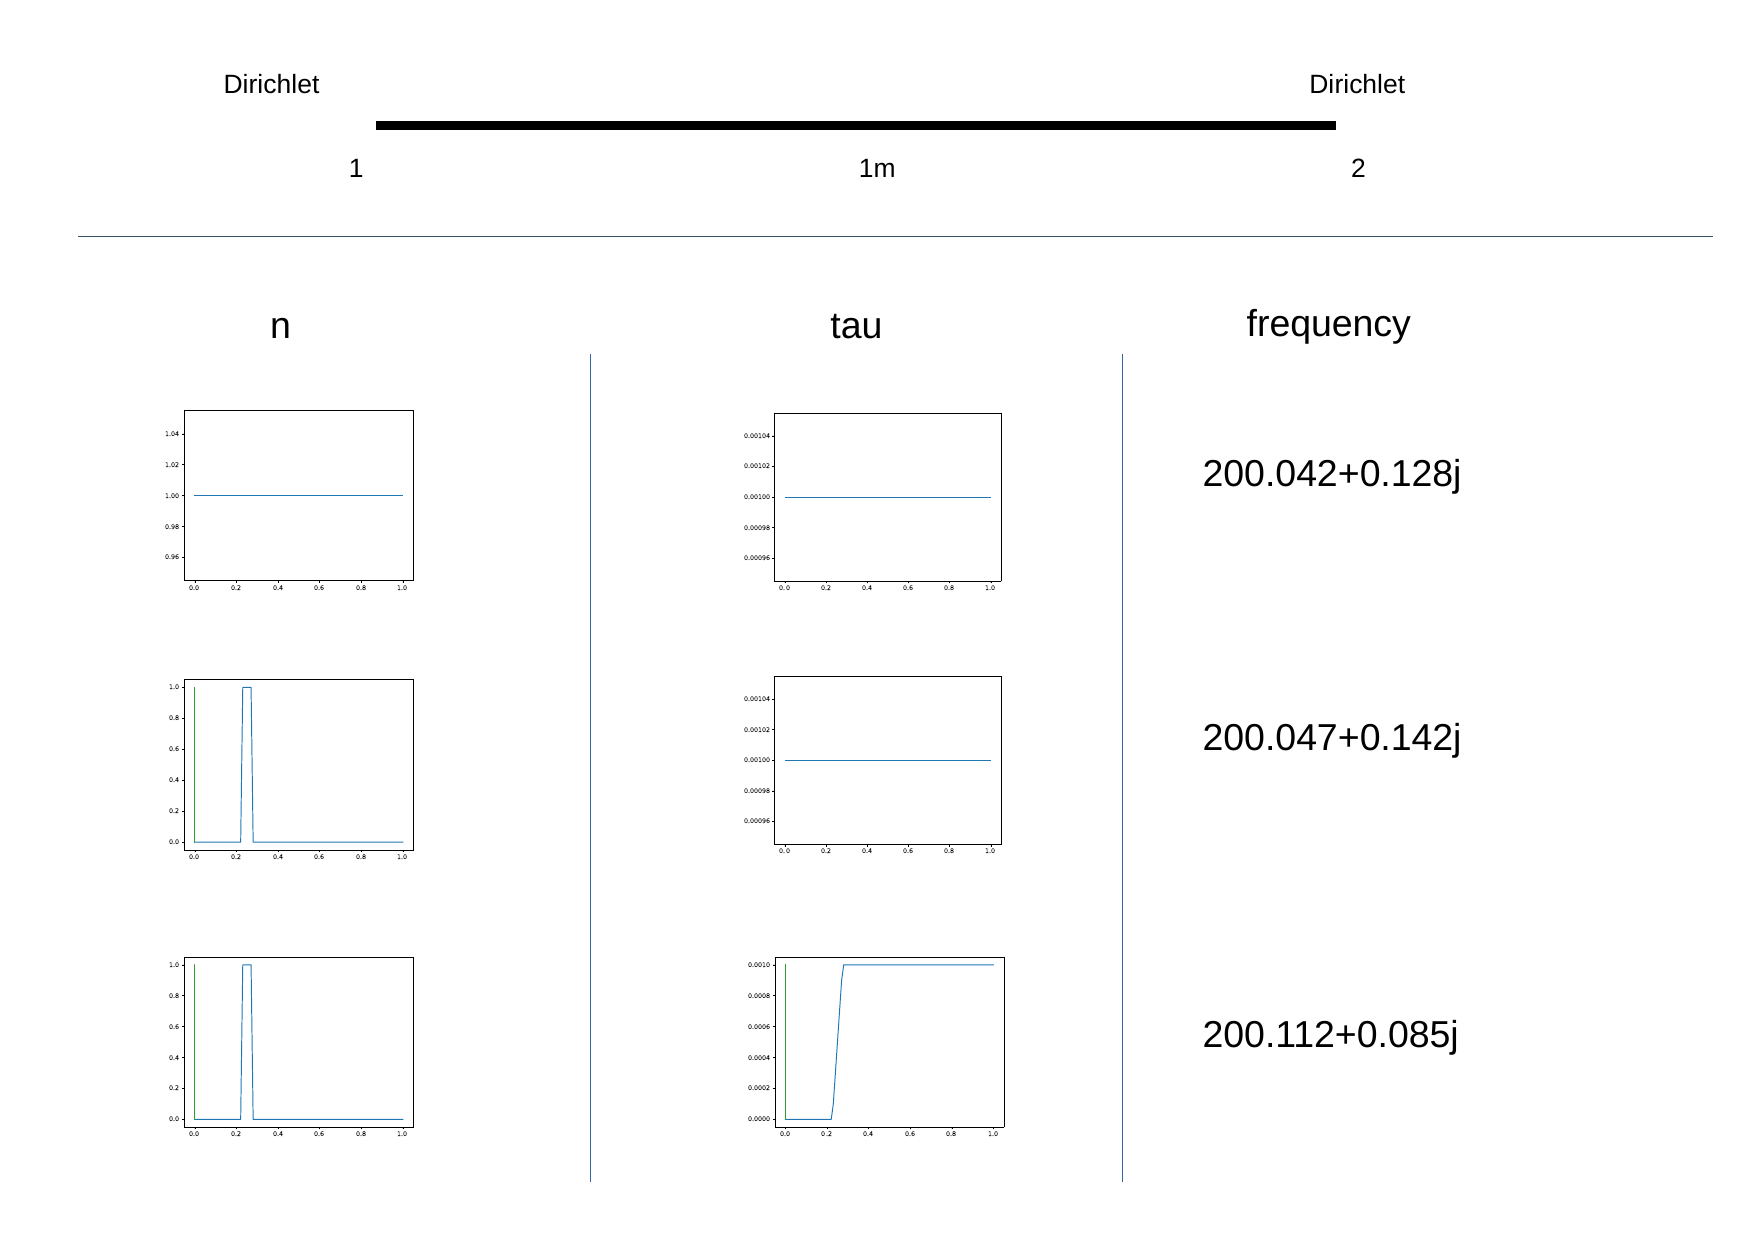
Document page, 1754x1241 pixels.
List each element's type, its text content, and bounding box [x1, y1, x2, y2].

text_box 2 [1336, 146, 1420, 191]
picture [738, 649, 1031, 869]
picture [147, 930, 443, 1152]
picture [147, 383, 443, 606]
text_box 1 [334, 146, 460, 191]
text_box tau [797, 297, 916, 355]
text_box 200.042+0.128j [1187, 445, 1477, 502]
text_box 200.047+0.142j [1187, 708, 1477, 766]
text_box frequency [1151, 295, 1506, 353]
picture [147, 652, 443, 875]
picture [738, 930, 1034, 1152]
text_box 1m [626, 146, 1128, 191]
text_box 200.112+0.085j [1187, 1006, 1477, 1063]
picture [738, 386, 1031, 606]
text_box n [177, 297, 384, 355]
text_box Dirichlet [1294, 62, 1546, 108]
text_box Dirichlet [208, 62, 460, 108]
